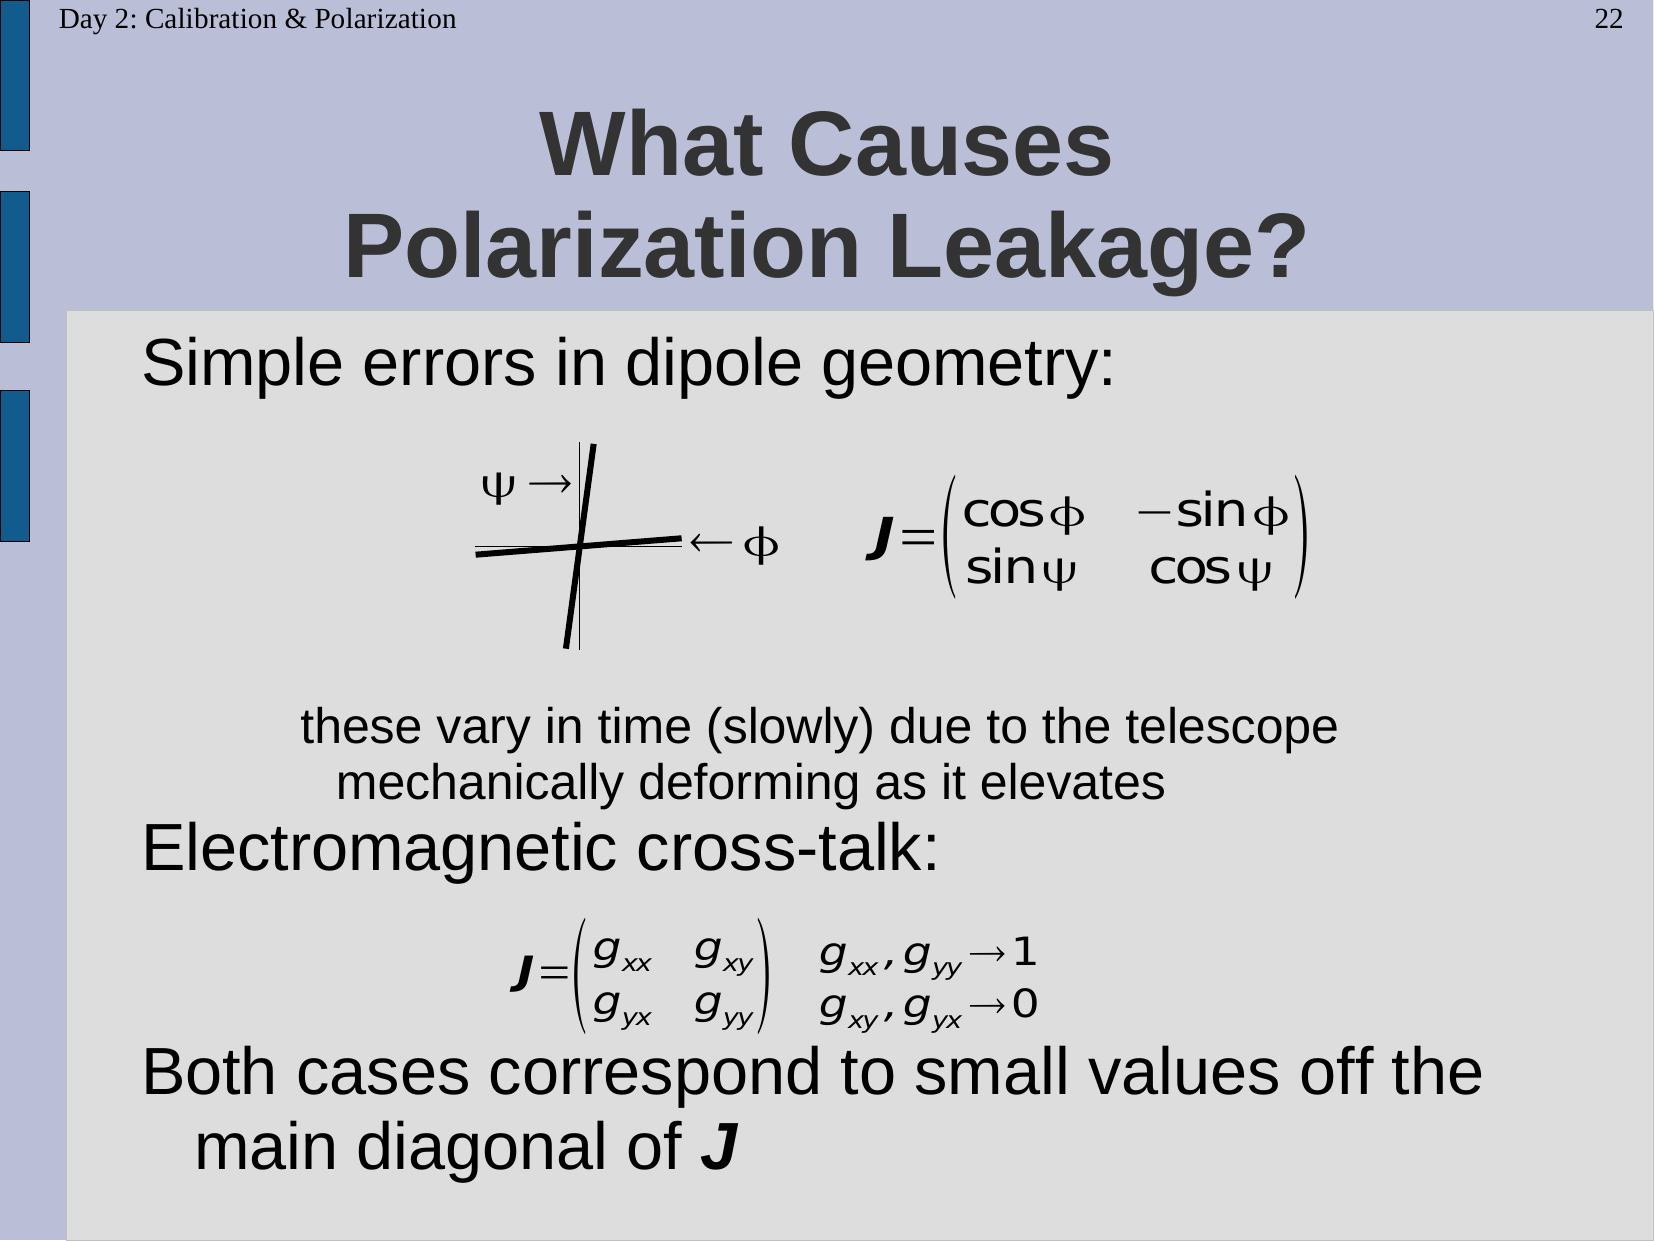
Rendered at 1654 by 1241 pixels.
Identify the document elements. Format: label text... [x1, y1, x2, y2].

chart [857, 472, 1318, 602]
title What Causes Polarization Leakage? [121, 87, 1534, 302]
chart [681, 501, 787, 571]
chart [501, 915, 1045, 1037]
list Simple errors in dipole geometry: these vary in time (slowly) due to the telescope mechanically deforming as it elevates Electromagnetic cross-talk: Both cases correspond to small values off the main diagonal of J [123, 324, 1536, 1241]
chart [472, 442, 580, 512]
